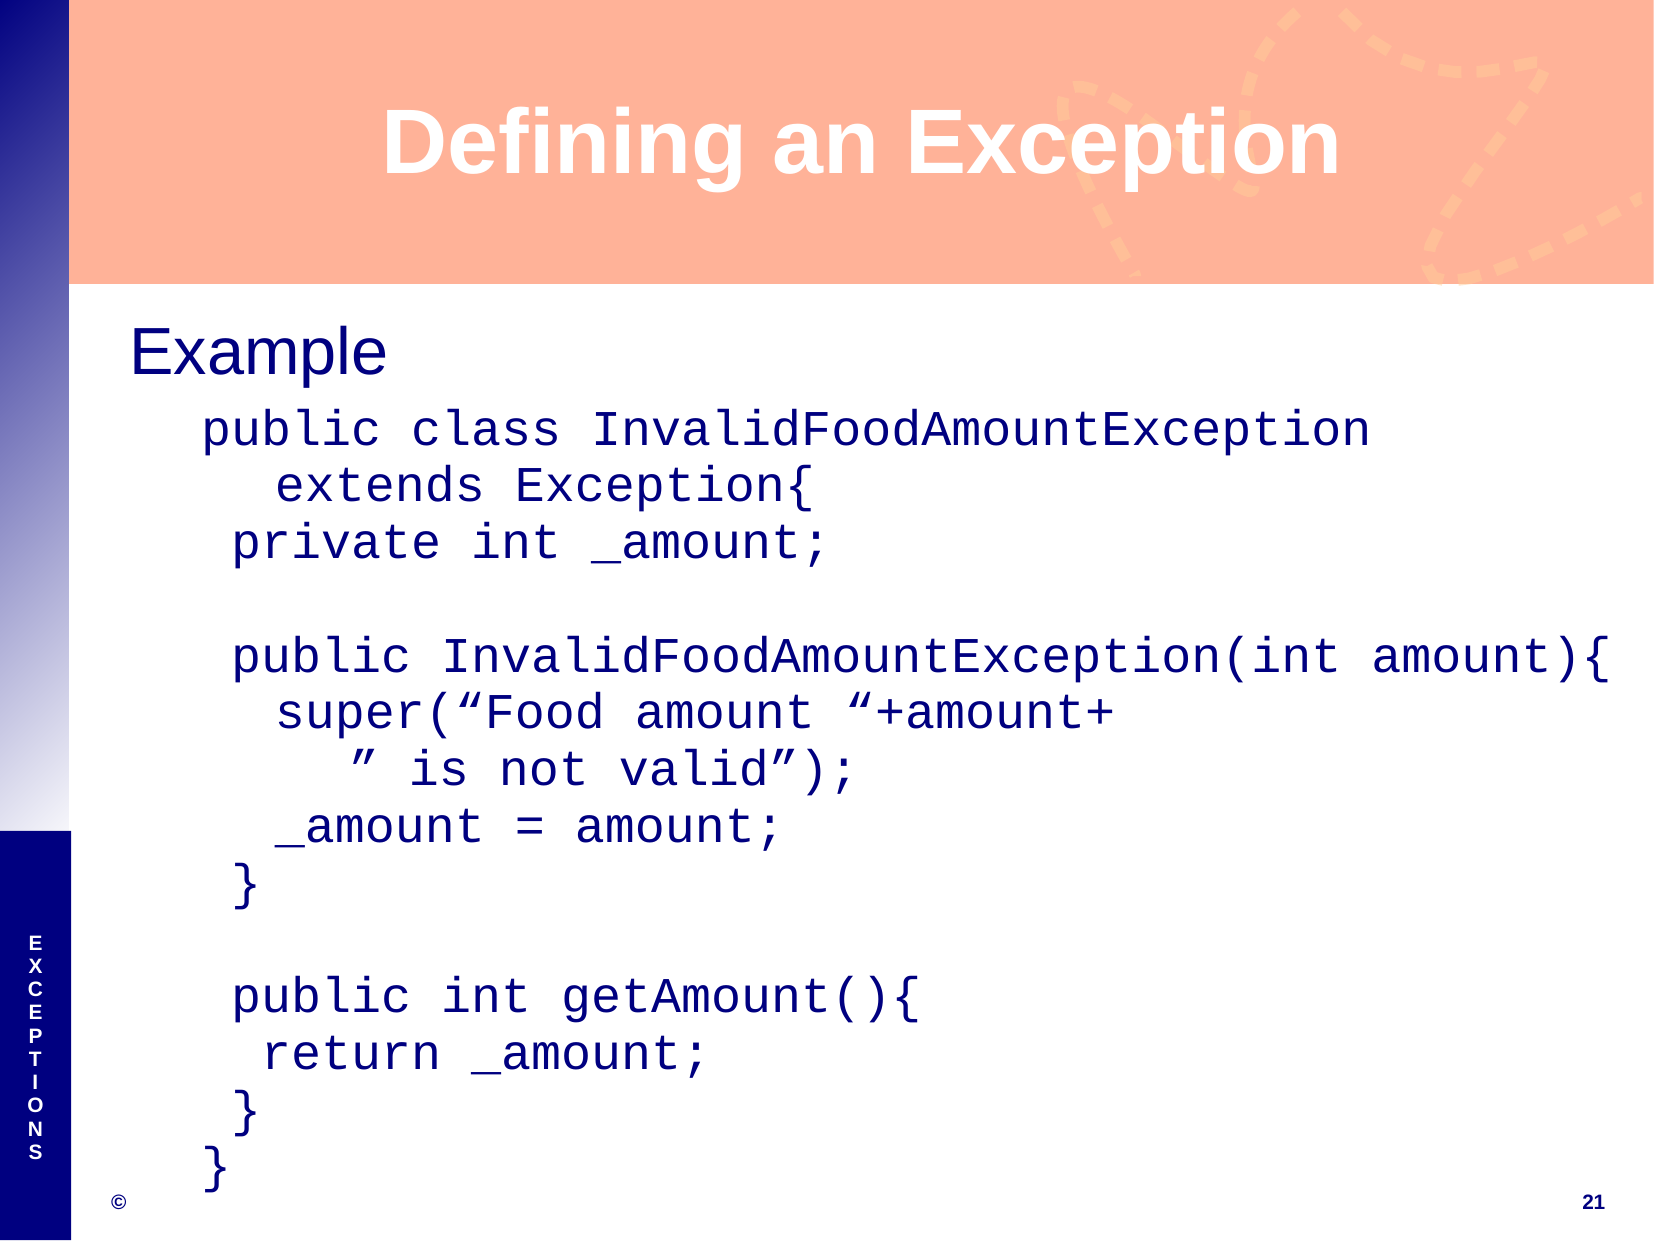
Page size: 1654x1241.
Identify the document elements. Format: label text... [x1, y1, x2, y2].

title Defining an Exception [72, 37, 1654, 246]
list Example public class InvalidFoodAmountException extends Exception{ private int _amount; public InvalidFoodAmountException(int amount){ super(“Food amount “+amount+ ” is not valid”); _amount = amount; } public int getAmount(){ return _amount; } } [111, 313, 1615, 1199]
text_box E X C E P T I O N S [0, 830, 71, 1241]
